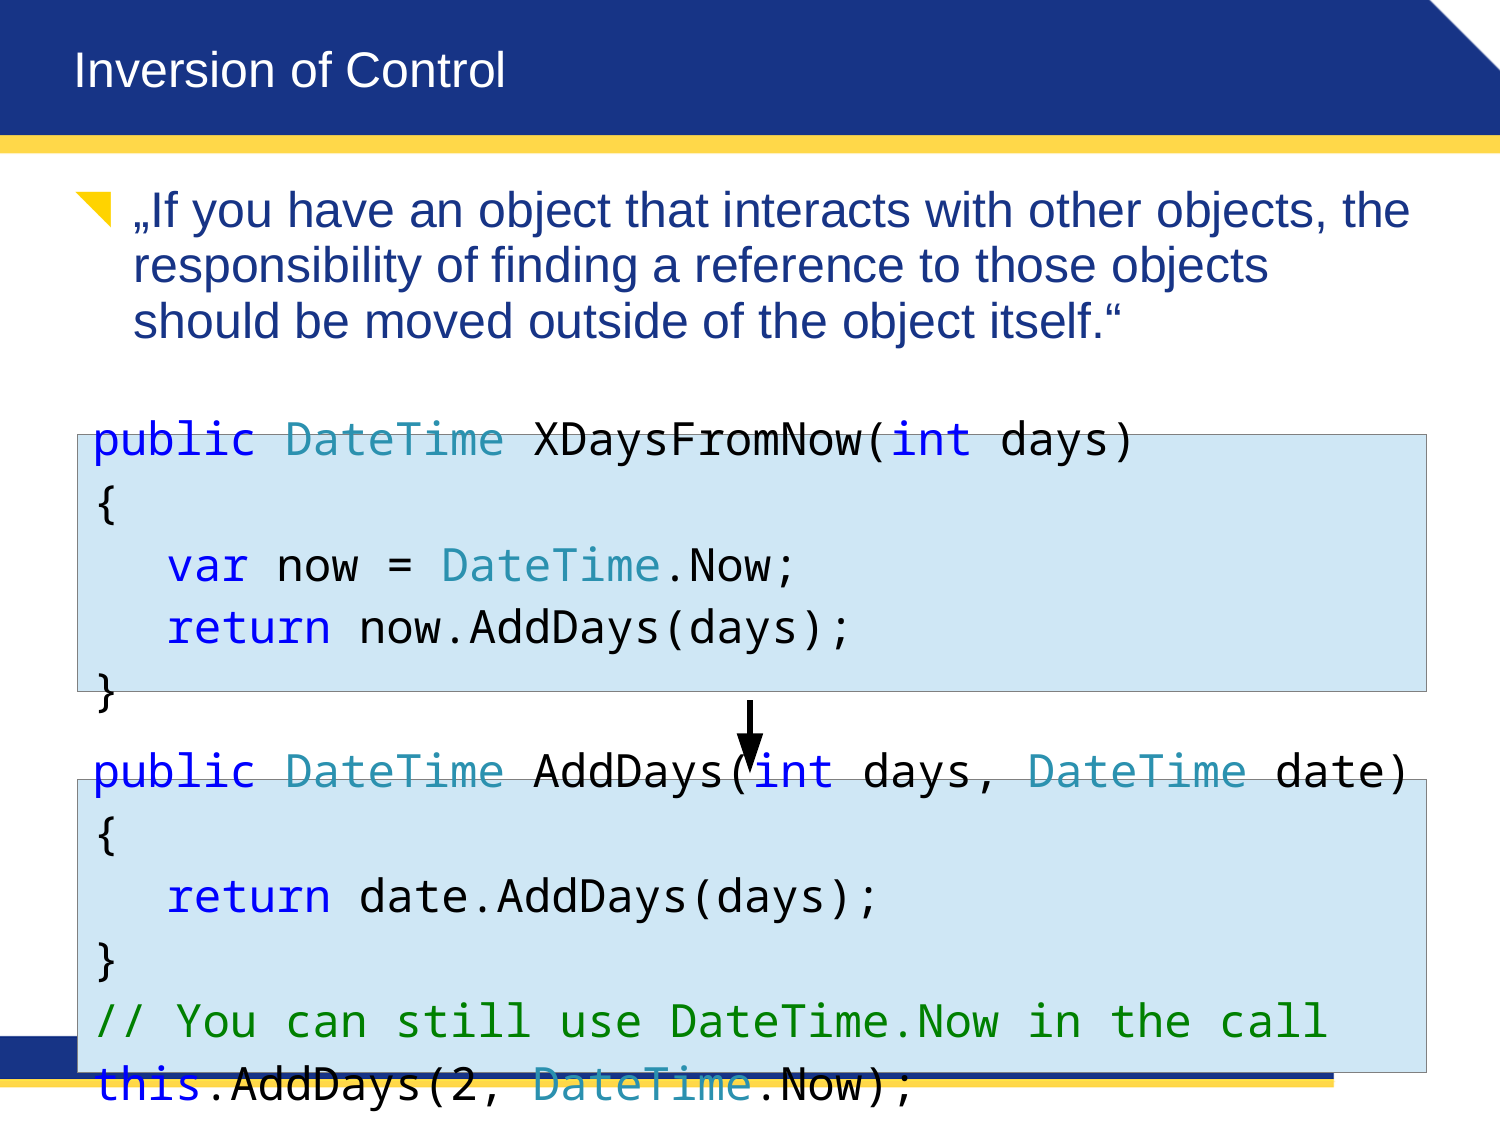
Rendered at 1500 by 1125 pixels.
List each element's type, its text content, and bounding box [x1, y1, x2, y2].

title Inversion of Control [73, 40, 1276, 100]
picture [0, 0, 1500, 1125]
list „If you have an object that interacts with other objects, the responsibility of finding a reference to those objects should be moved outside of the object itself.“ [75, 181, 1426, 1008]
text_box public DateTime AddDays(int days, DateTime date) { return date.AddDays(days); } // You can still use DateTime.Now in the call this.AddDays(2, DateTime.Now); [77, 779, 1427, 1073]
text_box public DateTime XDaysFromNow(int days) { var now = DateTime.Now; return now.AddDays(days); } [77, 434, 1427, 692]
